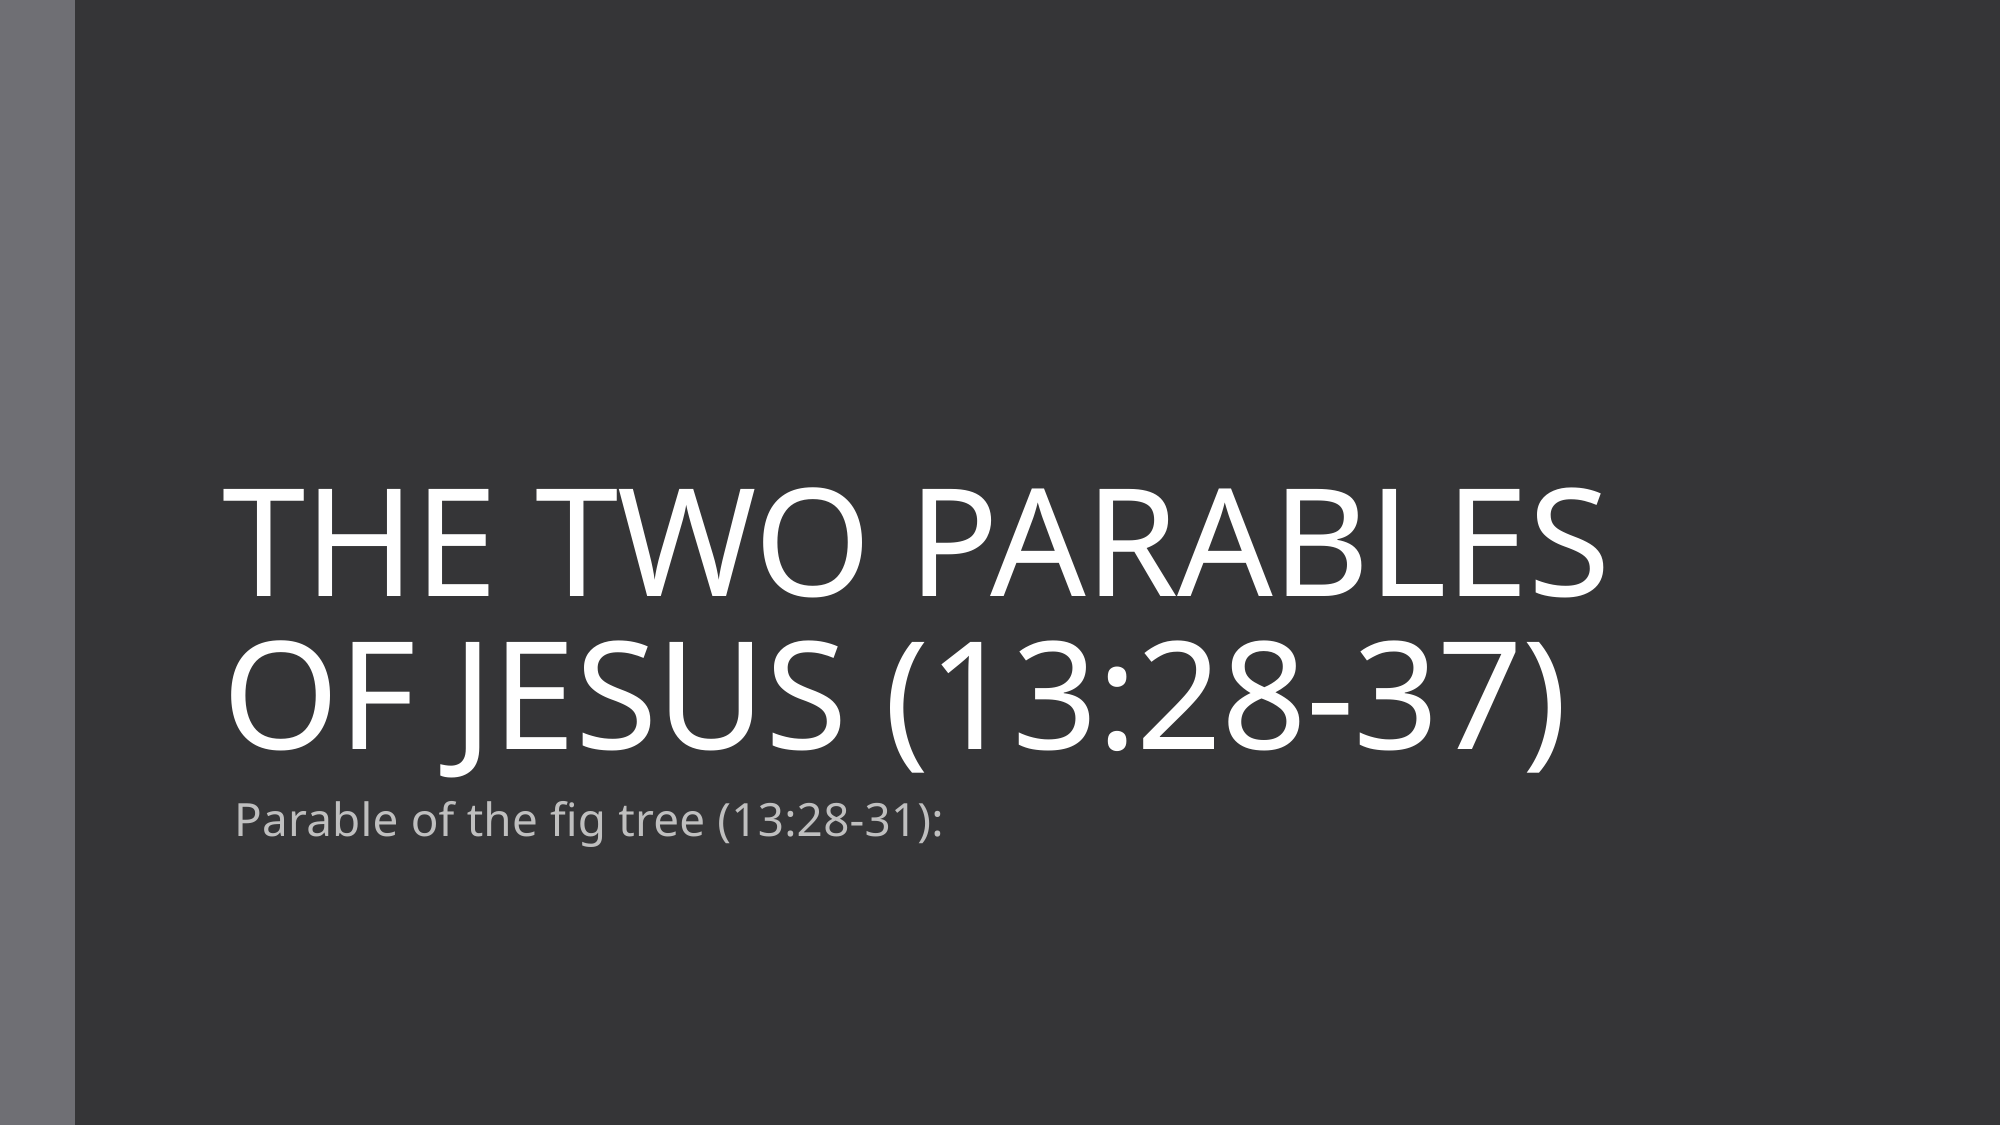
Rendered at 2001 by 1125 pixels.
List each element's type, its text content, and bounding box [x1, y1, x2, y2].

title THE TWO PARABLES OF JESUS (13:28-37) [206, 124, 1752, 787]
subtitle Parable of the fig tree (13:28-31): [206, 787, 1752, 1066]
